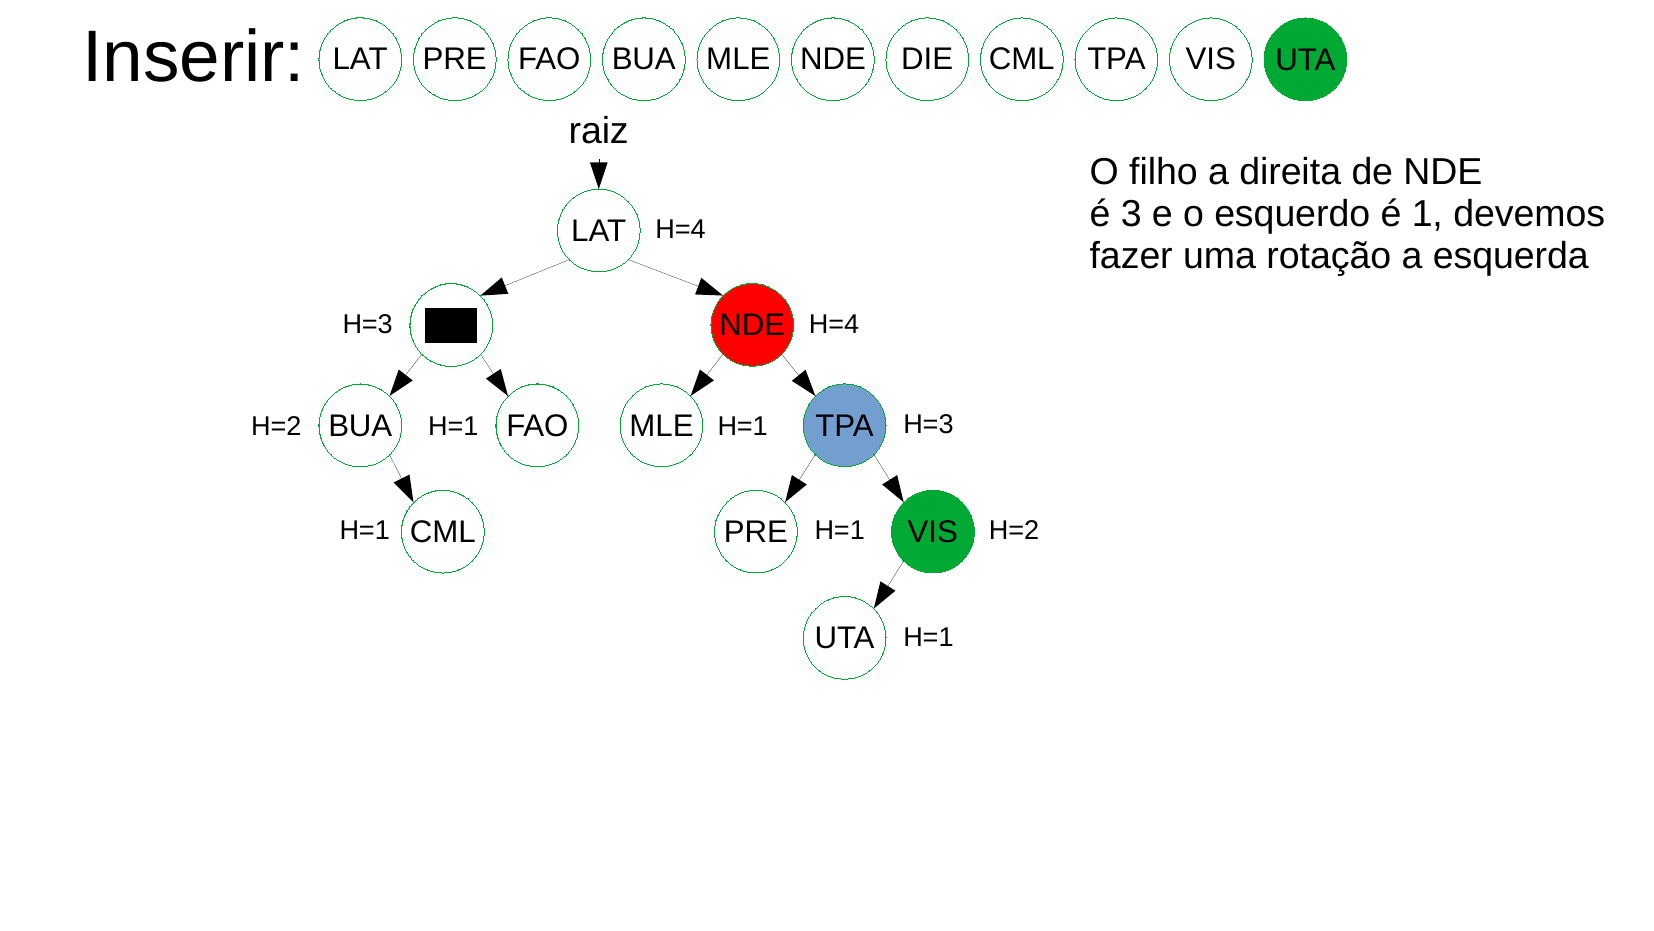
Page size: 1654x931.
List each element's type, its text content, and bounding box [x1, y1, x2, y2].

text_box DIE [409, 283, 493, 367]
text_box FAO [496, 383, 579, 467]
text_box H=4 [640, 206, 721, 252]
text_box VIS [1169, 17, 1253, 101]
text_box PRE [714, 490, 798, 573]
text_box H=3 [888, 401, 969, 447]
text_box H=2 [974, 507, 1055, 553]
text_box CML [401, 490, 485, 574]
text_box H=4 [794, 301, 875, 347]
text_box LAT [557, 189, 640, 272]
text_box UTA [1264, 17, 1347, 101]
text_box PRE [413, 17, 497, 101]
text_box UTA [803, 596, 887, 680]
text_box H=1 [888, 614, 969, 660]
text_box H=1 [413, 403, 494, 449]
text_box BUA [319, 384, 402, 467]
text_box BUA [602, 17, 686, 101]
text_box FAO [507, 17, 591, 101]
text_box H=1 [799, 507, 880, 553]
text_box O filho a direita de NDE é 3 e o esquerdo é 1, devemos fazer uma rotação a esquerda [1074, 142, 1654, 326]
text_box H=1 [324, 507, 405, 553]
text_box H=3 [327, 301, 408, 347]
text_box raiz [553, 102, 644, 160]
text_box LAT [318, 17, 402, 101]
text_box MLE [620, 383, 702, 467]
text_box H=1 [702, 403, 783, 449]
text_box VIS [891, 490, 975, 573]
text_box H=2 [236, 403, 317, 449]
text_box MLE [696, 17, 780, 101]
text_box NDE [710, 283, 794, 367]
text_box TPA [1074, 17, 1158, 101]
text_box NDE [791, 17, 875, 101]
text_box TPA [803, 383, 887, 467]
text_box DIE [885, 17, 969, 101]
title Inserir: [82, 0, 319, 134]
text_box CML [980, 17, 1064, 101]
